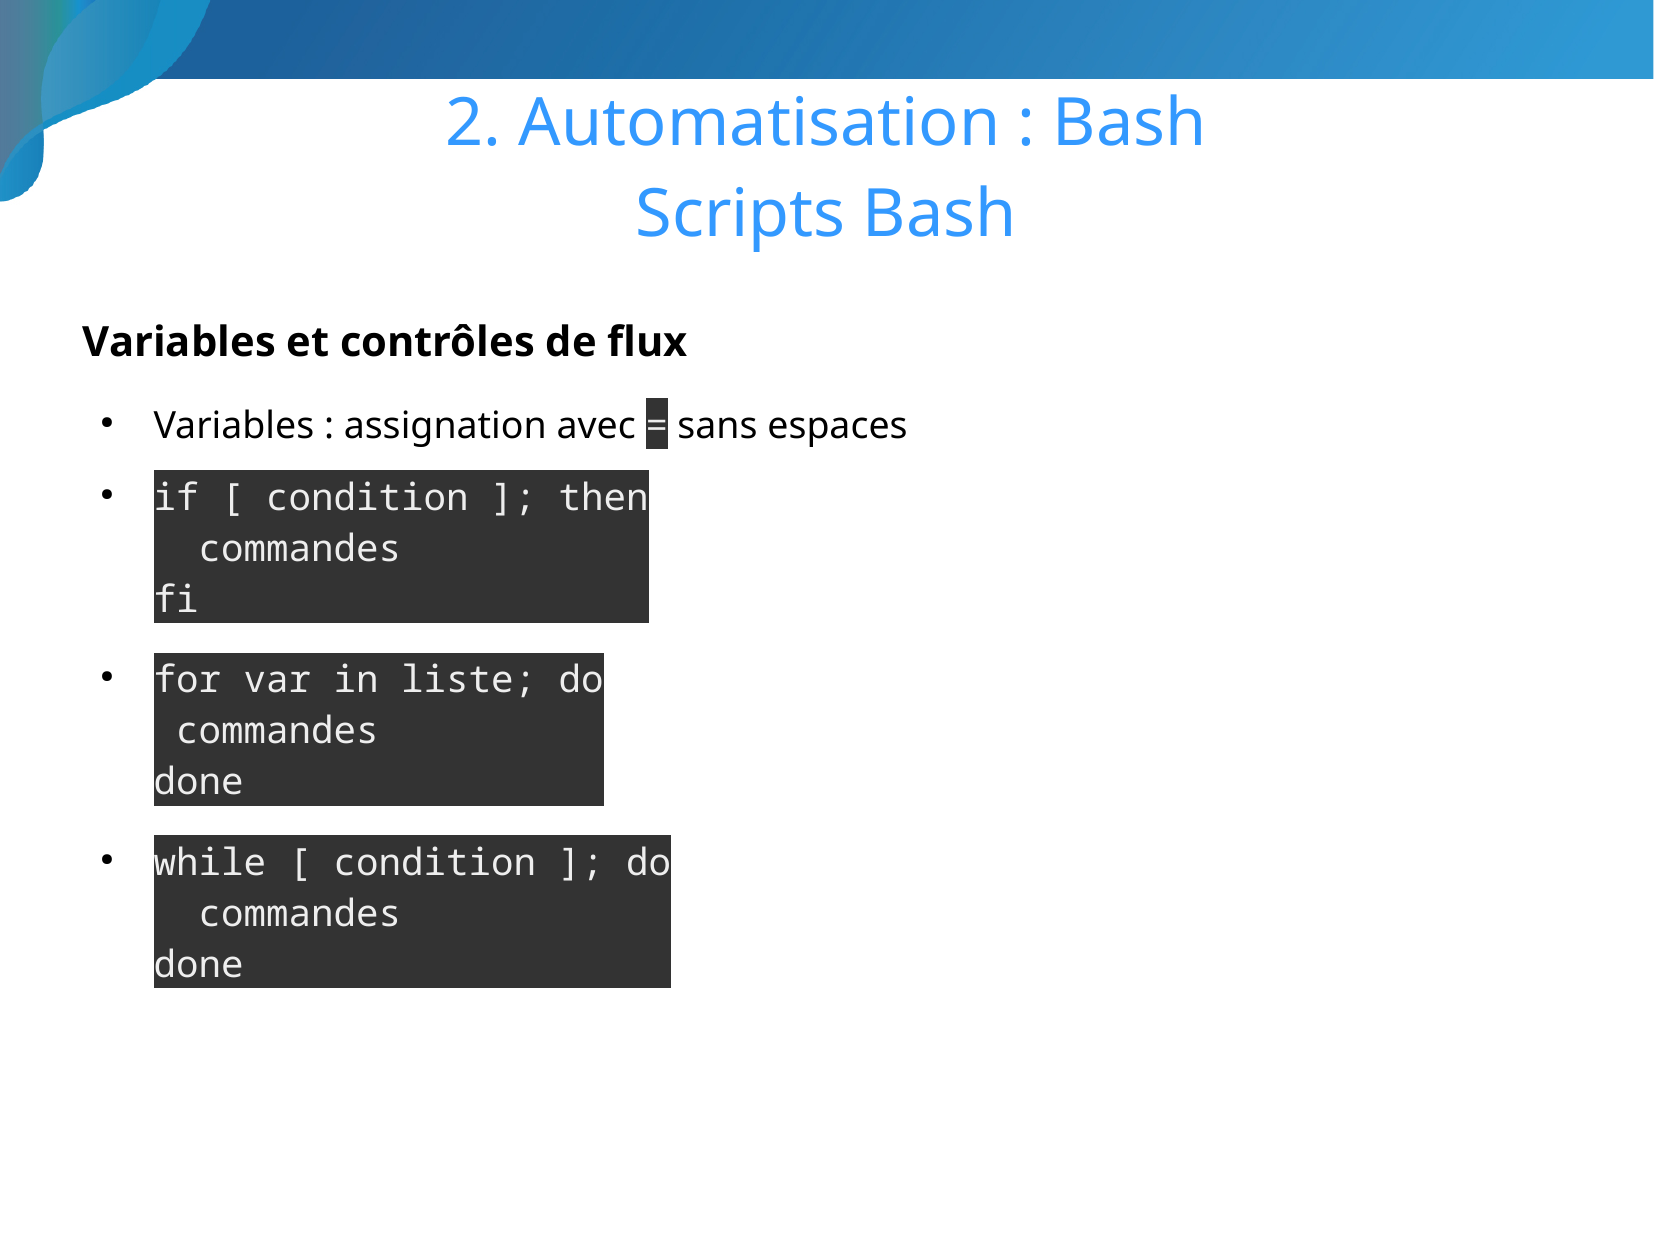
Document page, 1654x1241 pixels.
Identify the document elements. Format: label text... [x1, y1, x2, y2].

list Variables et contrôles de flux Variables : assignation avec = sans espaces if [ condition ]; then commandes fi for var in liste; do commandes done while [ condition ]; do commandes done [82, 266, 1571, 1109]
title 2. Automatisation : Bash Scripts Bash [82, 68, 1571, 261]
picture [0, 0, 1654, 1241]
